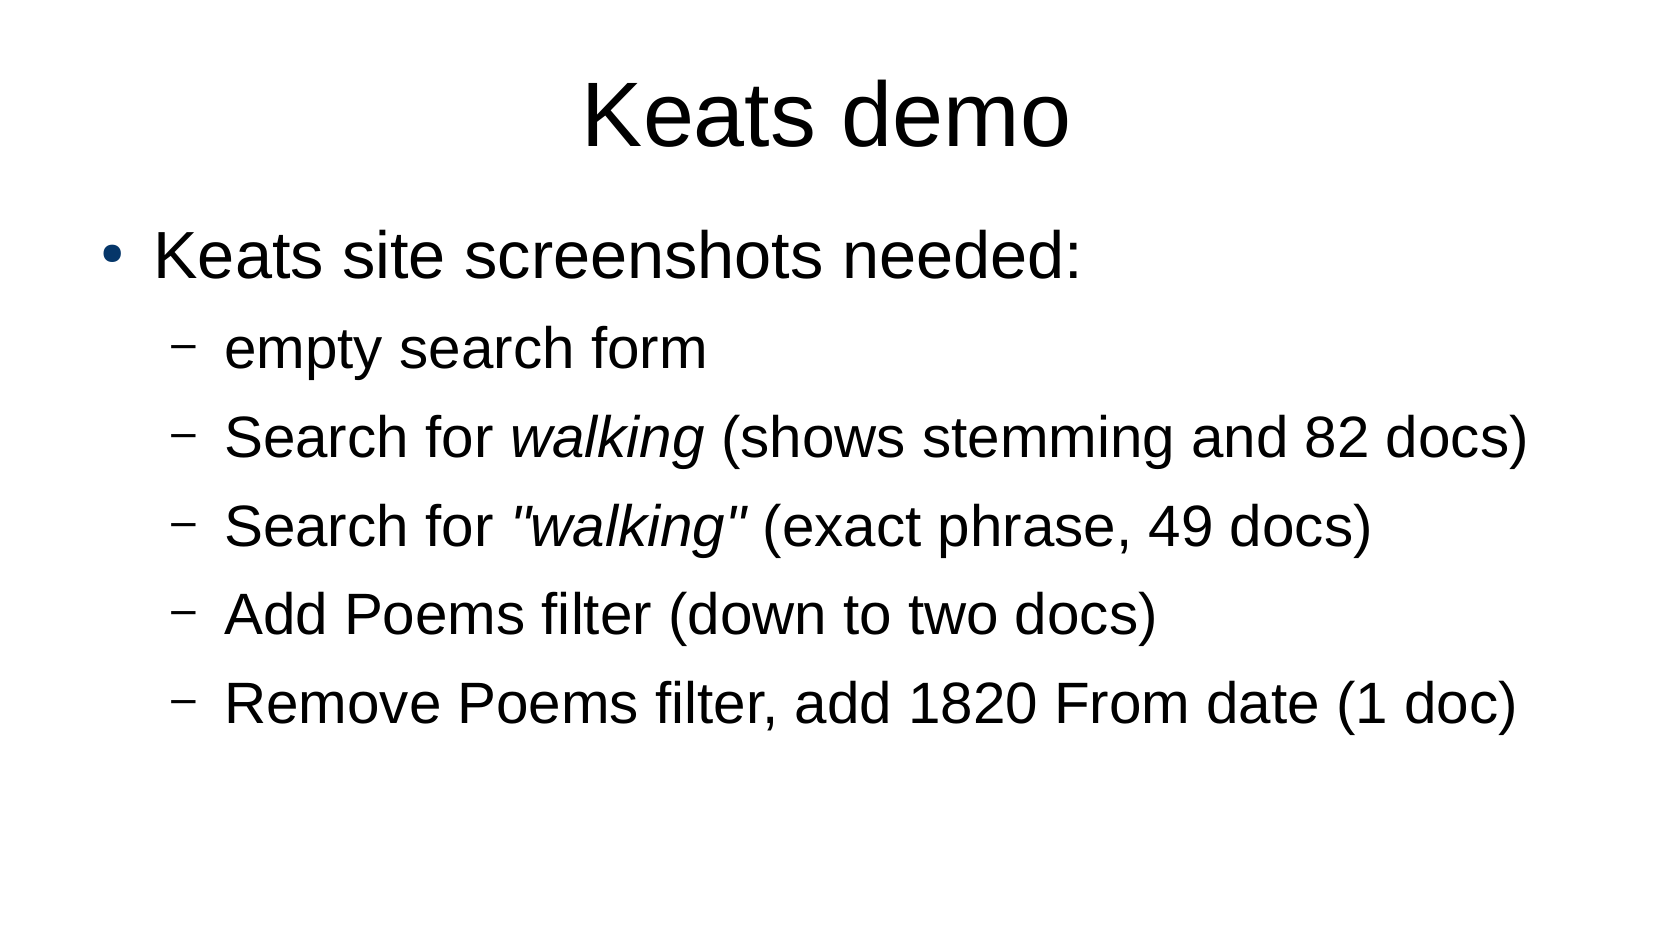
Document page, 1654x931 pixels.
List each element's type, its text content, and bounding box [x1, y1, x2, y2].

title Keats demo [82, 37, 1571, 193]
list Keats site screenshots needed: empty search form Search for walking (shows stemming and 82 docs) Search for "walking" (exact phrase, 49 docs) Add Poems filter (down to two docs) Remove Poems filter, add 1820 From date (1 doc) [82, 217, 1571, 758]
